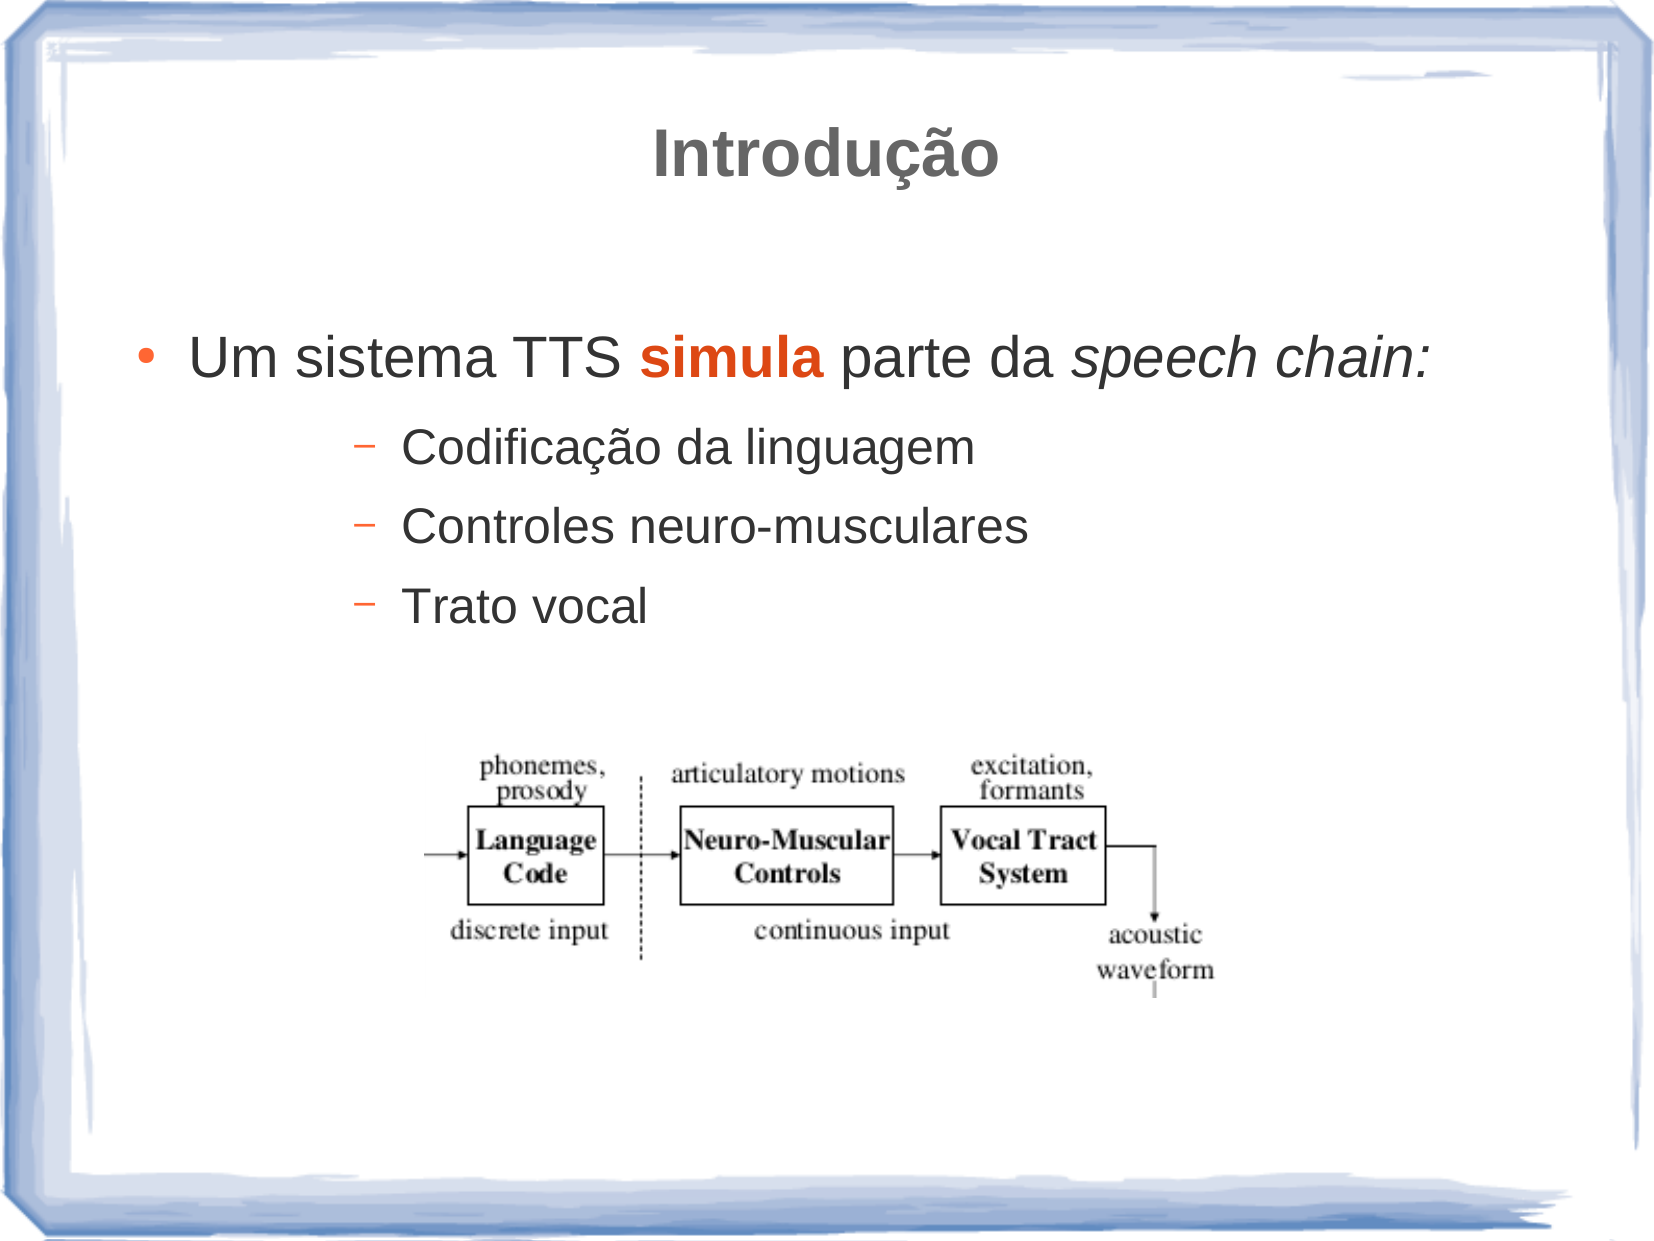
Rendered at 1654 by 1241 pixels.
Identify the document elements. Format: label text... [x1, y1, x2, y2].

picture [0, 0, 1654, 1241]
list Um sistema TTS simula parte da speech chain: Codificação da linguagem Controles neuro-musculares Trato vocal [118, 324, 1571, 1045]
title Introdução [82, 49, 1571, 257]
